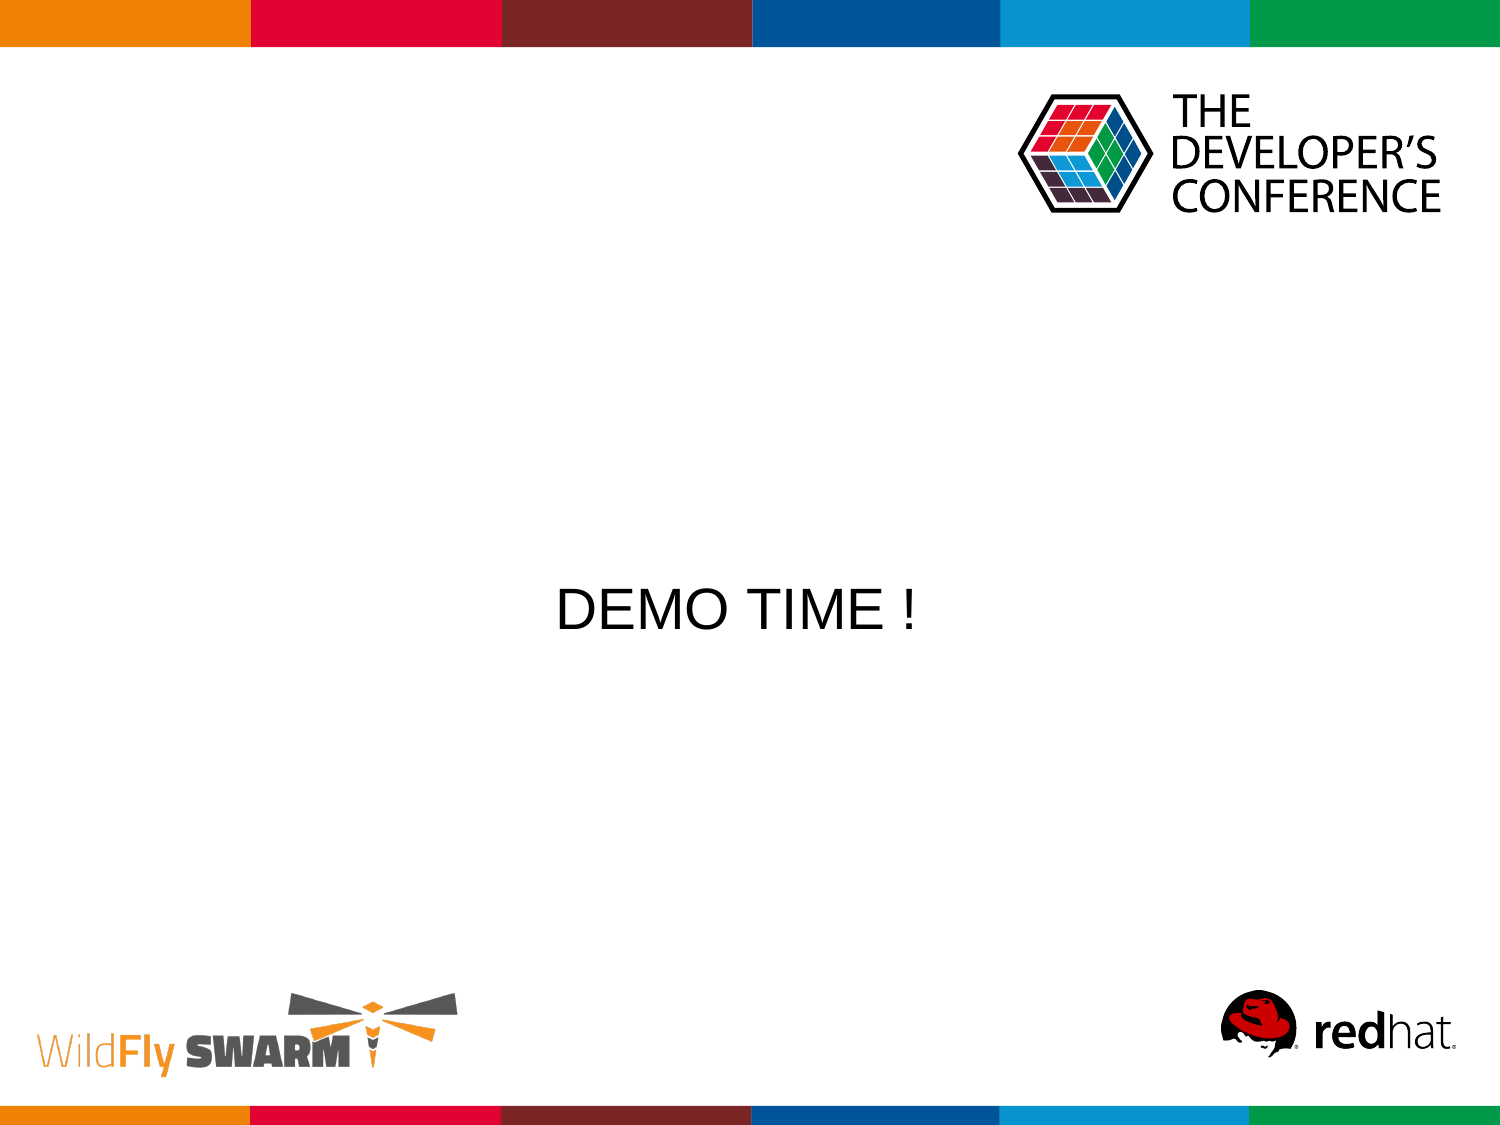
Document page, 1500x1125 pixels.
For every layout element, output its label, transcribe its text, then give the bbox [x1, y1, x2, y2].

picture [1221, 990, 1456, 1066]
picture [28, 974, 466, 1095]
subtitle DEMO TIME ! [270, 252, 1204, 961]
